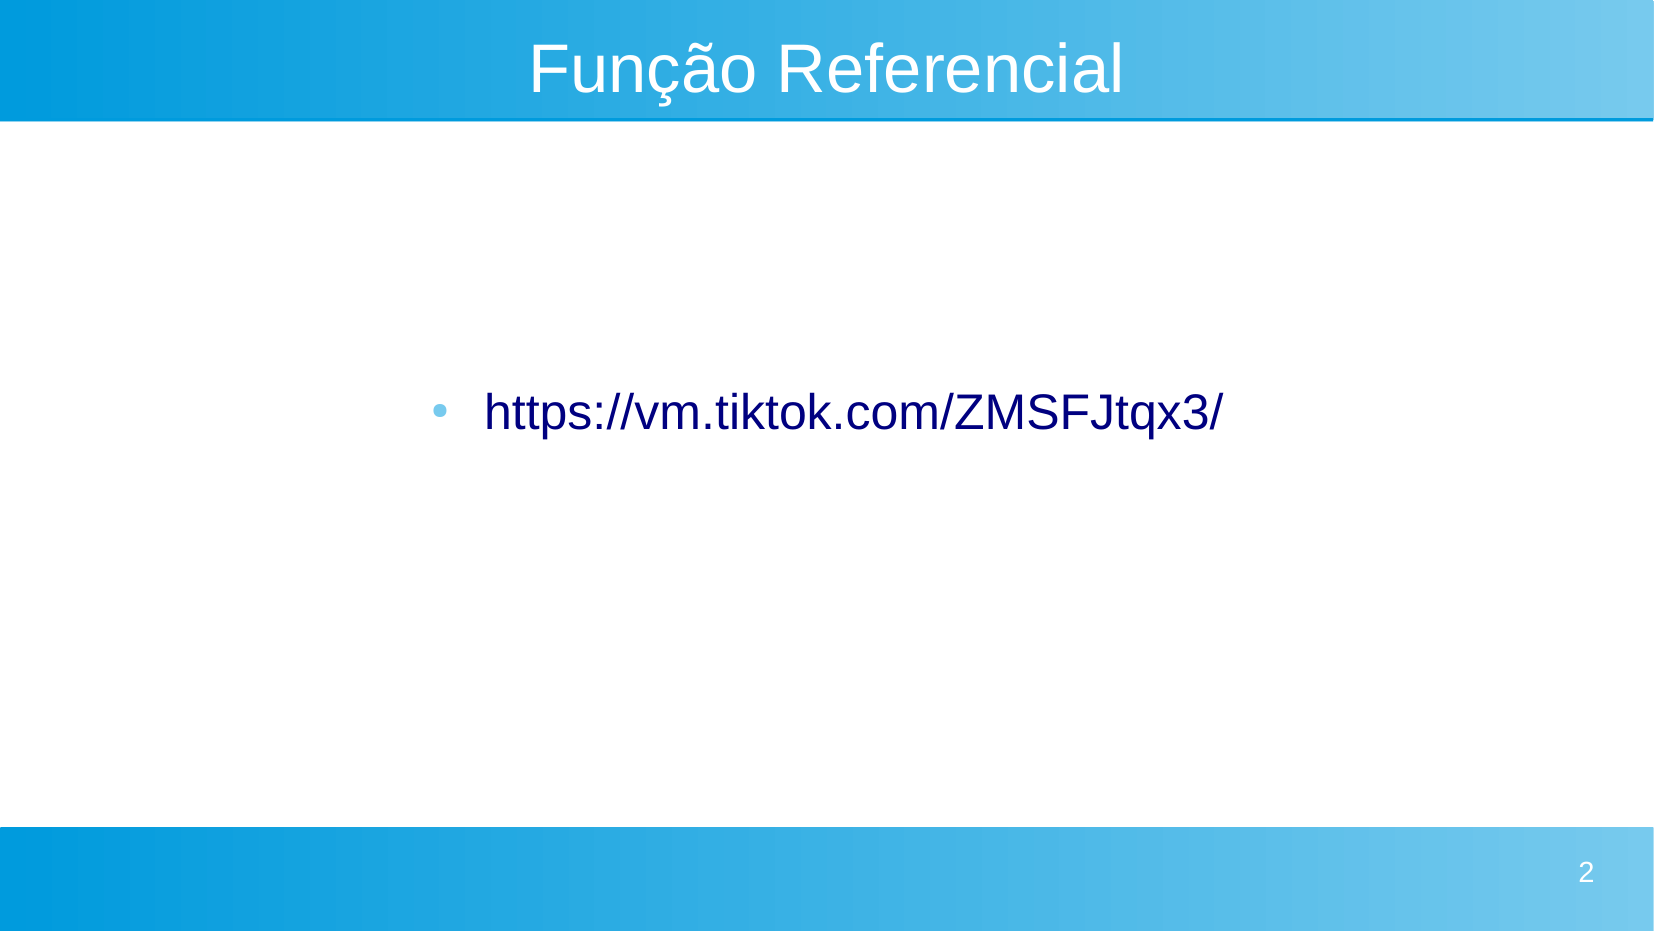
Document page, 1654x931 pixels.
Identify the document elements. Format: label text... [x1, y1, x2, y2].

title Função Referencial [59, 29, 1595, 108]
list https://vm.tiktok.com/ZMSFJtqx3/ [413, 383, 1241, 443]
